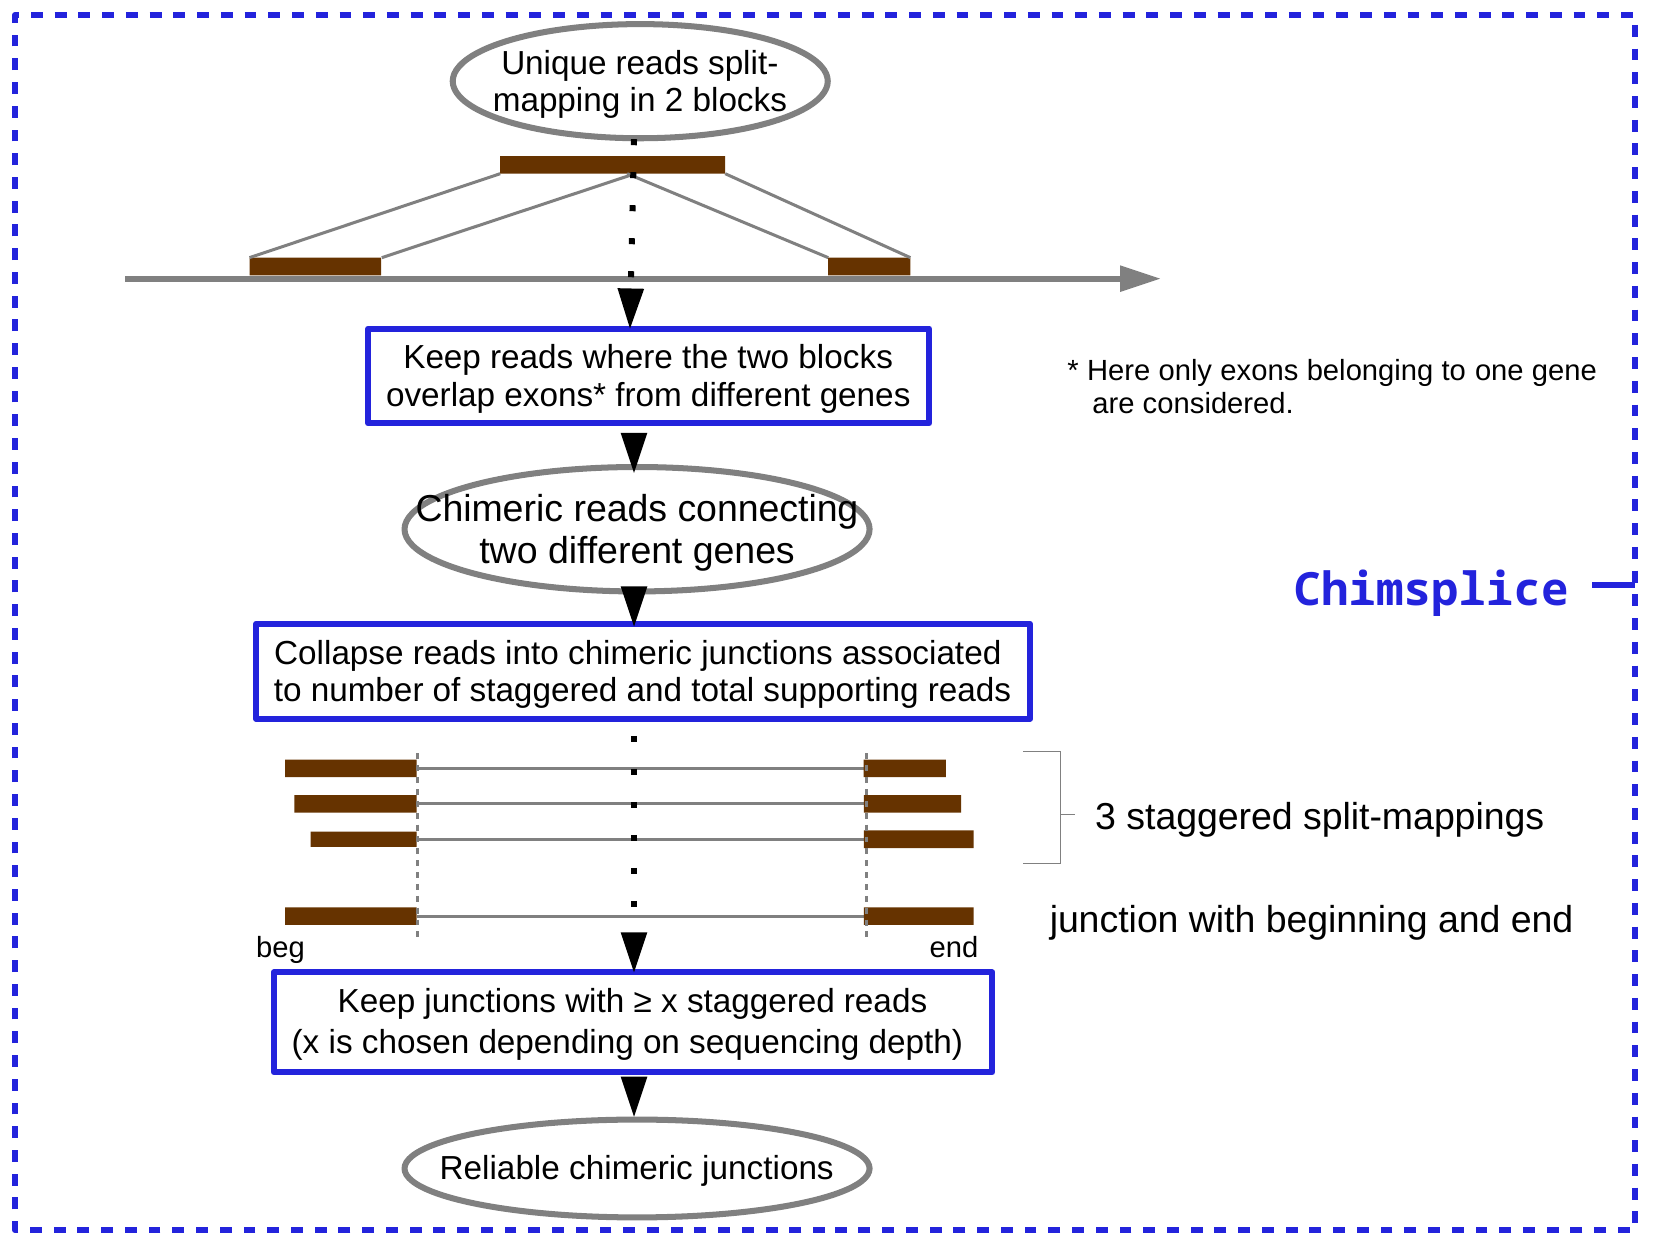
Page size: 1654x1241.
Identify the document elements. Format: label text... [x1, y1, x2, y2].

text_box Unique reads split- mapping in 2 blocks [452, 24, 828, 139]
text_box junction with beginning and end [1034, 891, 1589, 949]
text_box Chimsplice [1278, 548, 1584, 617]
text_box [863, 759, 946, 778]
text_box [310, 831, 417, 847]
text_box [285, 759, 417, 778]
text_box end [914, 923, 994, 969]
text_box [249, 257, 382, 276]
text_box Reliable chimeric junctions [404, 1119, 870, 1218]
text_box Collapse reads into chimeric junctions associated to number of staggered and total supporting reads [256, 623, 1031, 719]
text_box [863, 907, 974, 925]
text_box [828, 257, 911, 276]
text_box [285, 907, 417, 925]
text_box [863, 795, 962, 813]
text_box * Here only exons belonging to one gene are considered. [1052, 346, 1621, 427]
text_box [294, 795, 417, 813]
text_box [863, 830, 974, 849]
text_box beg [241, 923, 320, 971]
text_box Chimeric reads connecting two different genes [404, 467, 870, 592]
text_box Keep junctions with ≥ x staggered reads (x is chosen depending on sequencing depth) [273, 972, 993, 1073]
text_box [500, 156, 726, 174]
text_box Keep reads where the two blocks overlap exons* from different genes [368, 328, 930, 424]
text_box 3 staggered split-mappings [1080, 787, 1560, 845]
